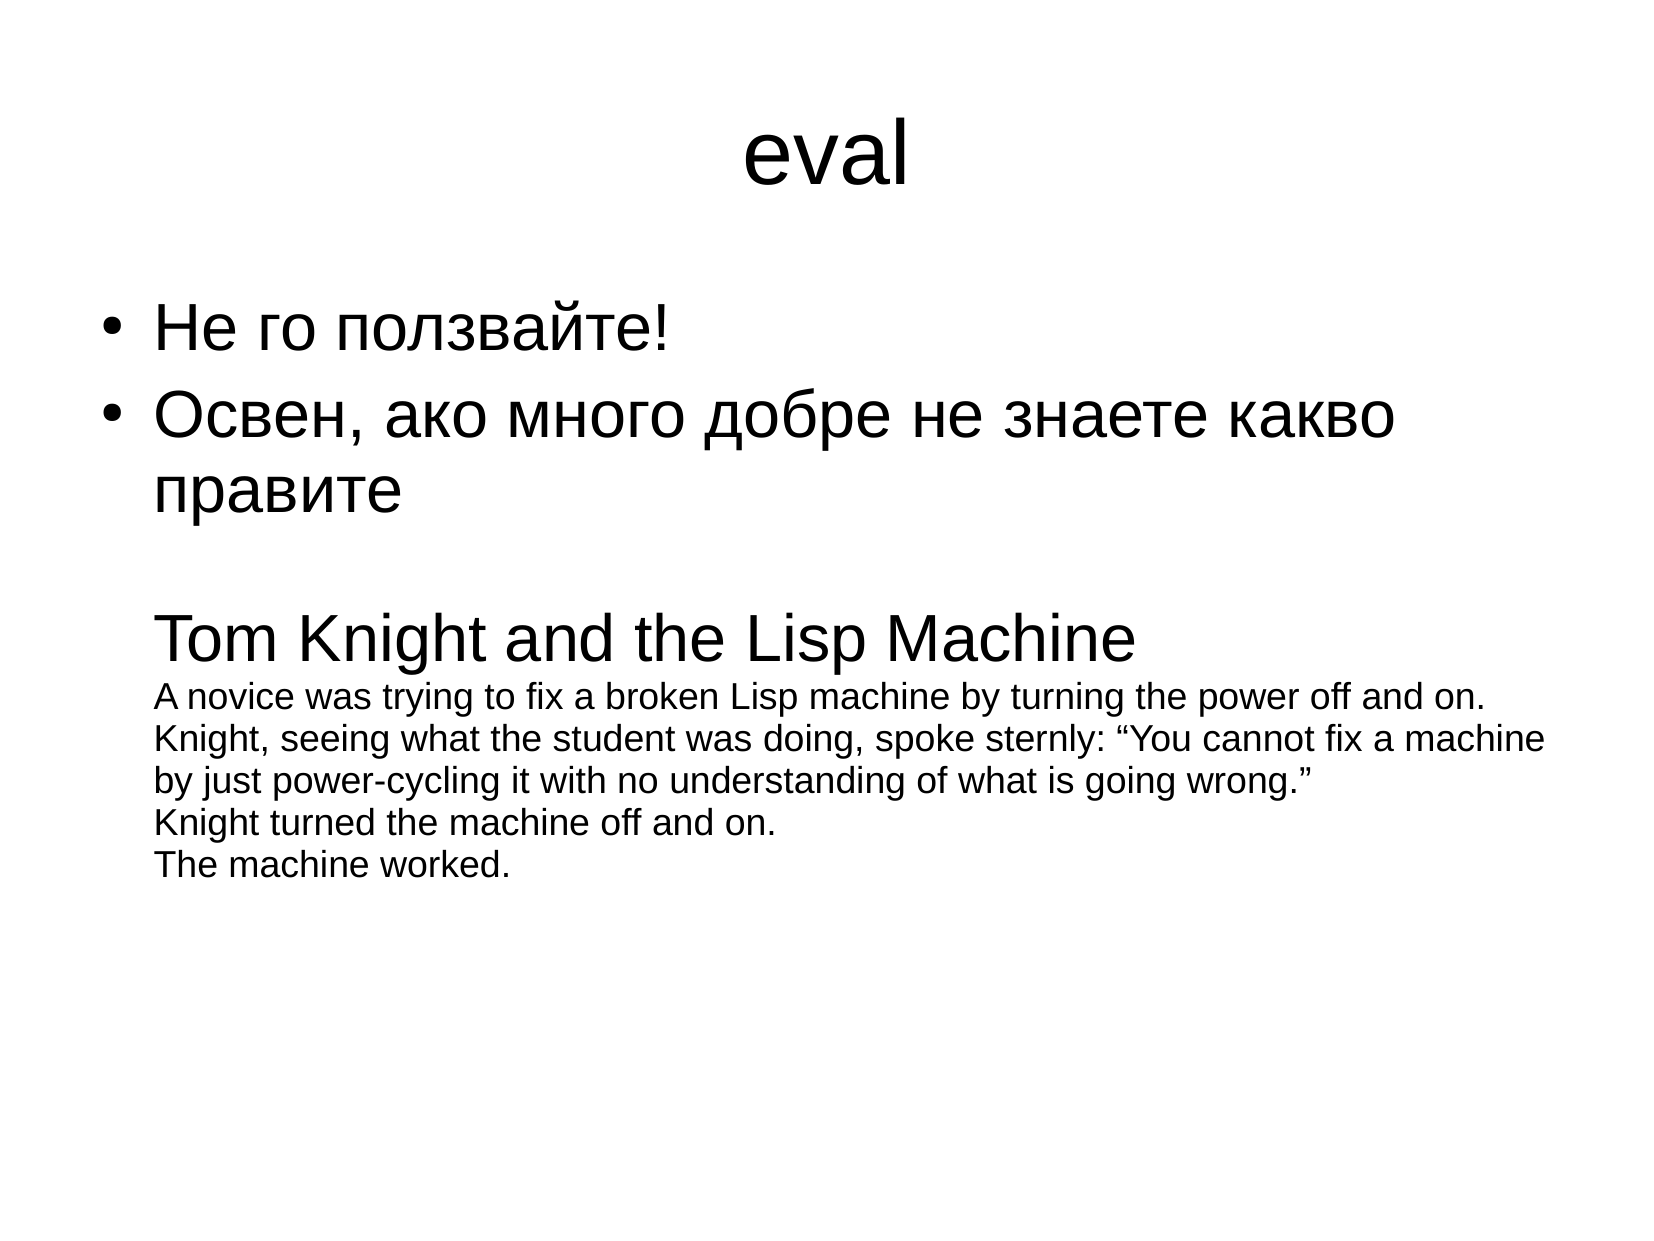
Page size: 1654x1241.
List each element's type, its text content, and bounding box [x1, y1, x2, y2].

list Не го ползвайте! Освен, ако много добре не знаете какво правите Tom Knight and the Lisp Machine A novice was trying to fix a broken Lisp machine by turning the power off and on. Knight, seeing what the student was doing, spoke sternly: “You cannot fix a machine by just power-cycling it with no understanding of what is going wrong.” Knight turned the machine off and on. The machine worked. [82, 290, 1571, 1010]
title eval [82, 49, 1571, 257]
